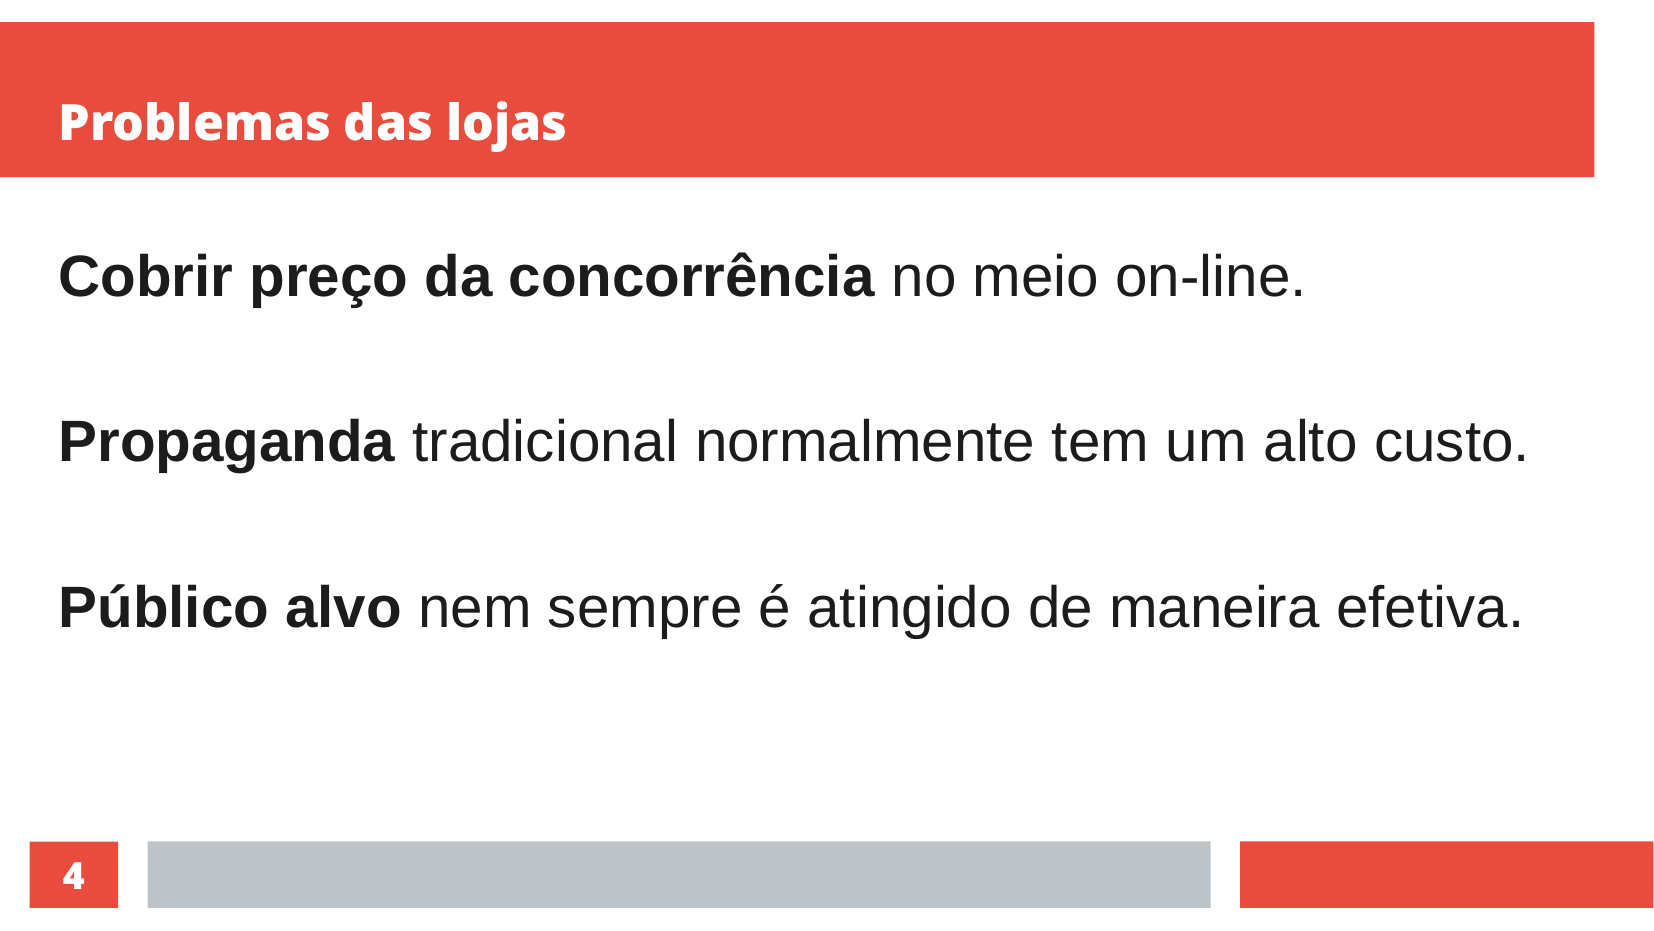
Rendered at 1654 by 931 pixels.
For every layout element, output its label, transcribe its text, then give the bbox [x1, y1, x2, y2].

title Problemas das lojas [59, 44, 1595, 156]
list Cobrir preço da concorrência no meio on-line. Propaganda tradicional normalmente tem um alto custo. Público alvo nem sempre é atingido de maneira efetiva. [59, 243, 1565, 820]
